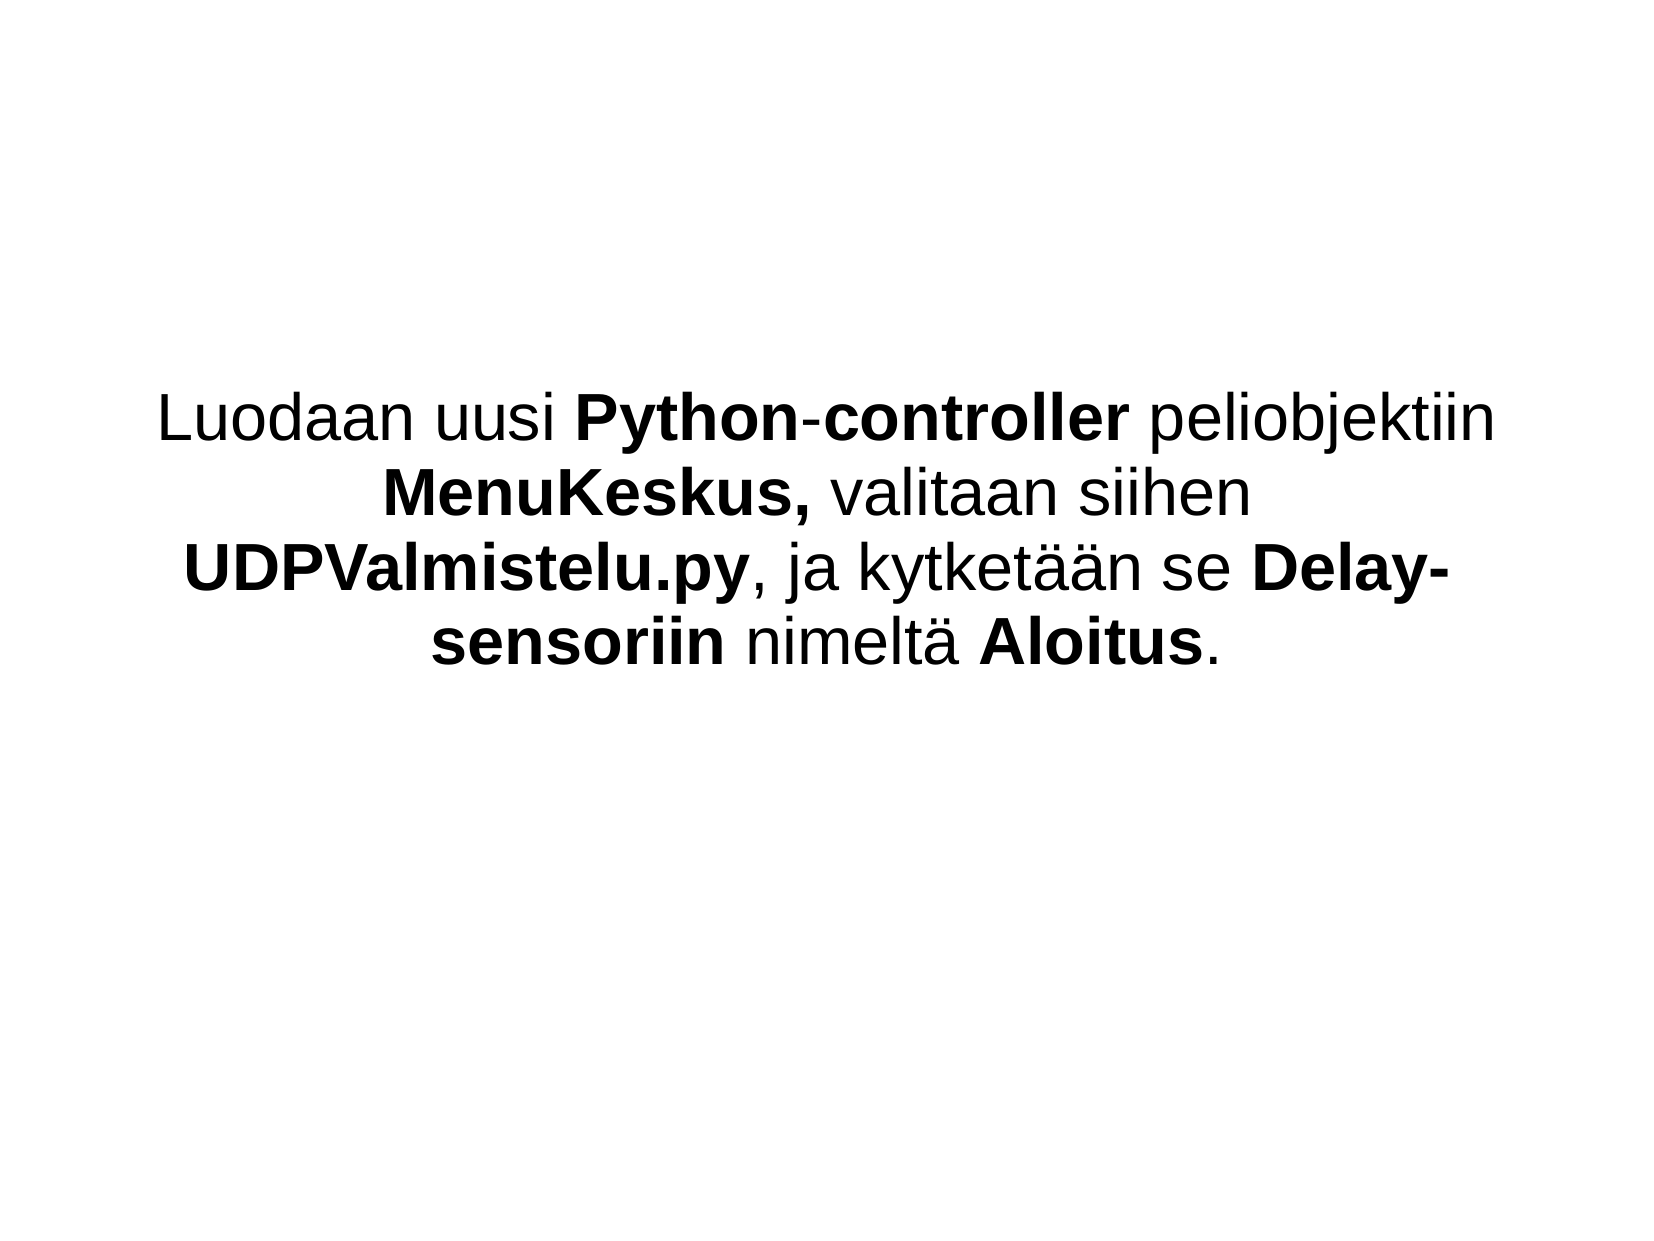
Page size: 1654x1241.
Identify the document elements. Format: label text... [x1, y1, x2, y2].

subtitle Luodaan uusi Python-controller peliobjektiin MenuKeskus, valitaan siihen UDPValmistelu.py, ja kytketään se Delay- sensoriin nimeltä Aloitus. [82, 49, 1571, 1010]
